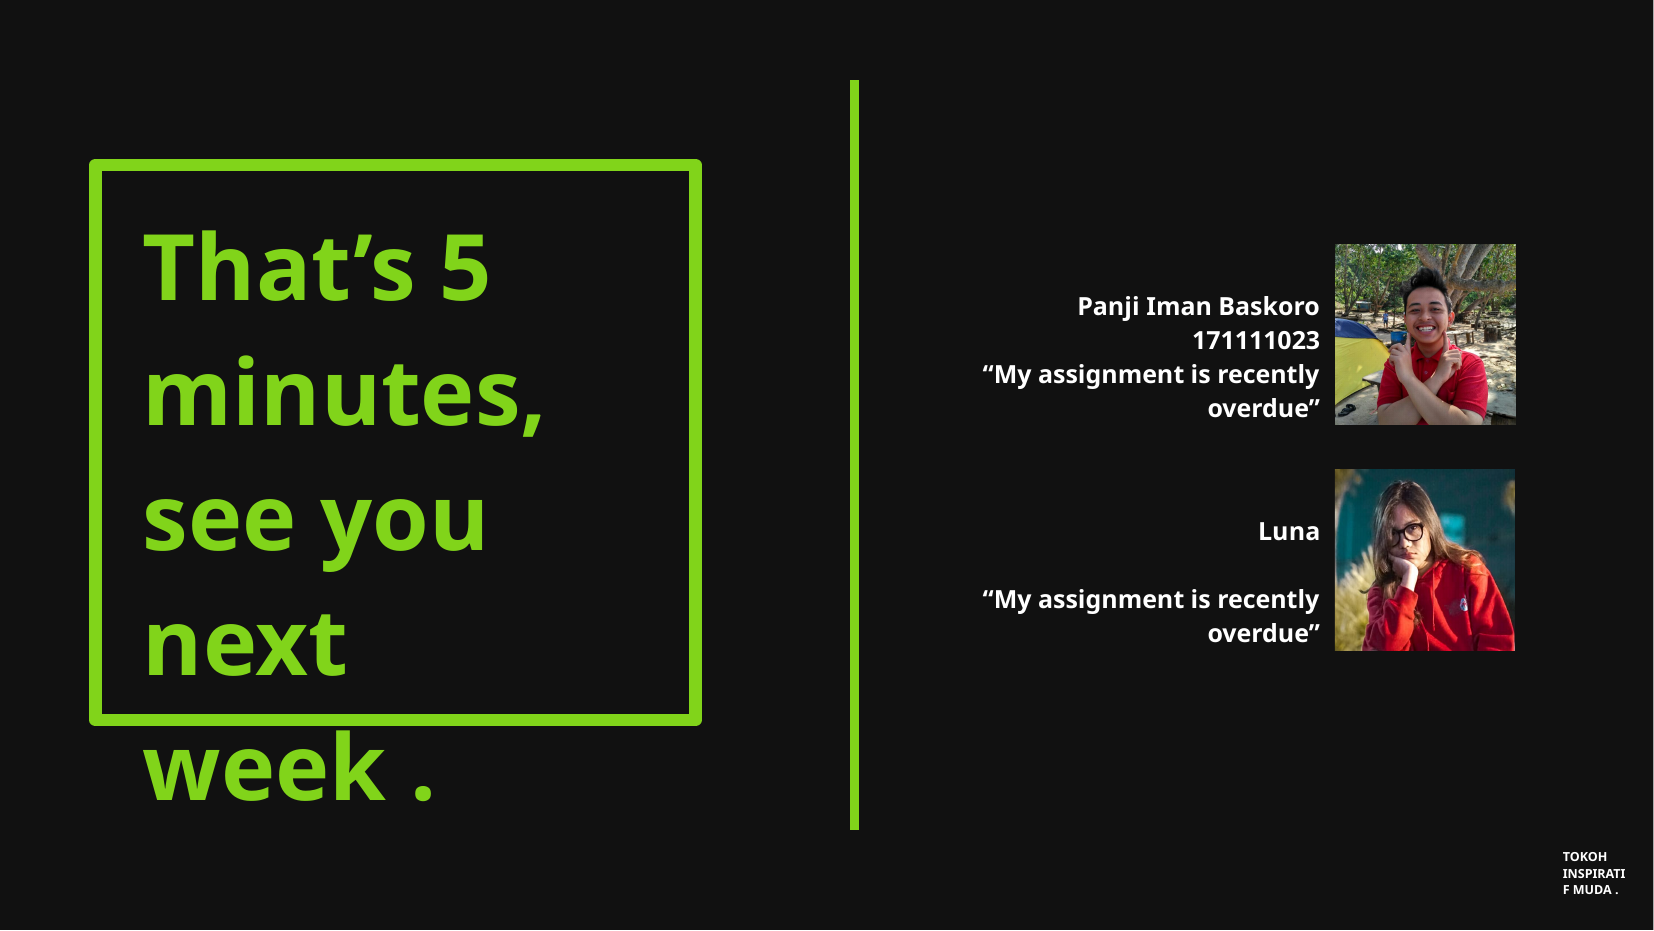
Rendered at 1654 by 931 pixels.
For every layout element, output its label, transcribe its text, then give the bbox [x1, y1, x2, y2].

picture [1335, 244, 1516, 425]
text_box That’s 5 minutes, see you next week . [128, 195, 669, 713]
text_box Panji Iman Baskoro 171111023 “My assignment is recently overdue” [855, 281, 1336, 391]
picture [1334, 469, 1516, 651]
text_box TOKOH INSPIRATIF MUDA . [1548, 840, 1641, 917]
text_box Luna “My assignment is recently overdue” [855, 506, 1336, 616]
